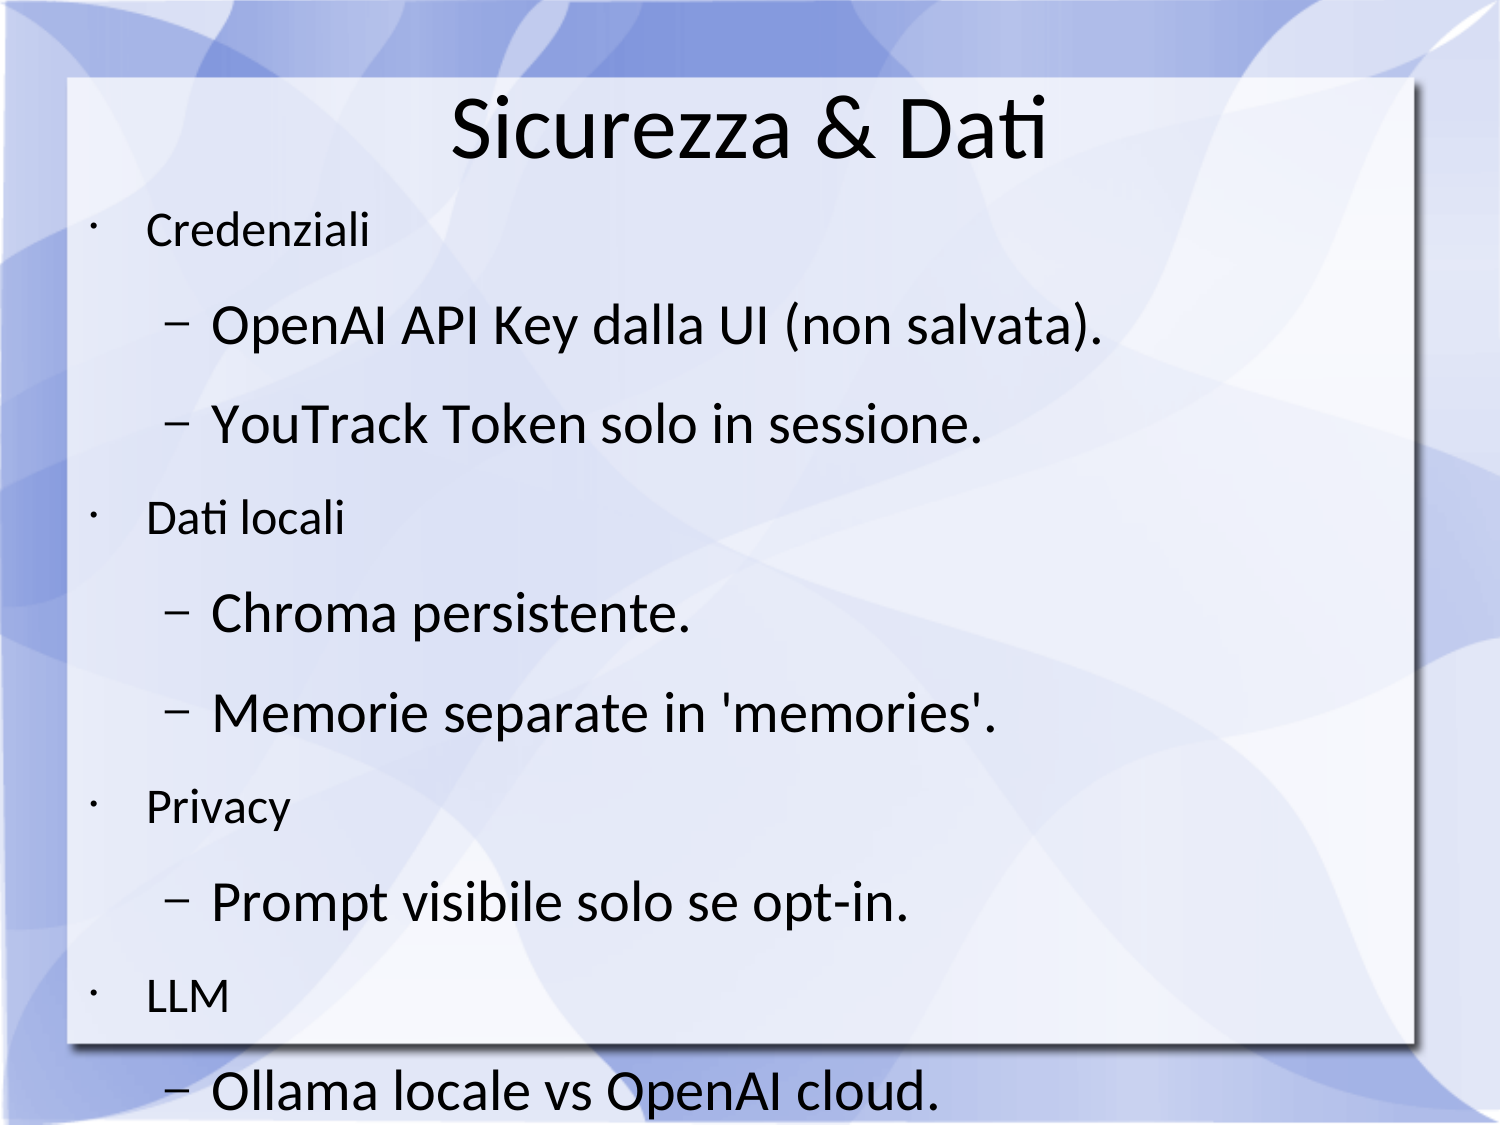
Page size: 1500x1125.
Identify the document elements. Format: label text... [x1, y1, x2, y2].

picture [0, 0, 1500, 1125]
list Credenziali OpenAI API Key dalla UI (non salvata). YouTrack Token solo in sessione. Dati locali Chroma persistente. Memorie separate in 'memories'. Privacy Prompt visibile solo se opt-in. LLM Ollama locale vs OpenAI cloud. [75, 188, 1425, 932]
title Sicurezza & Dati [75, 59, 1425, 188]
